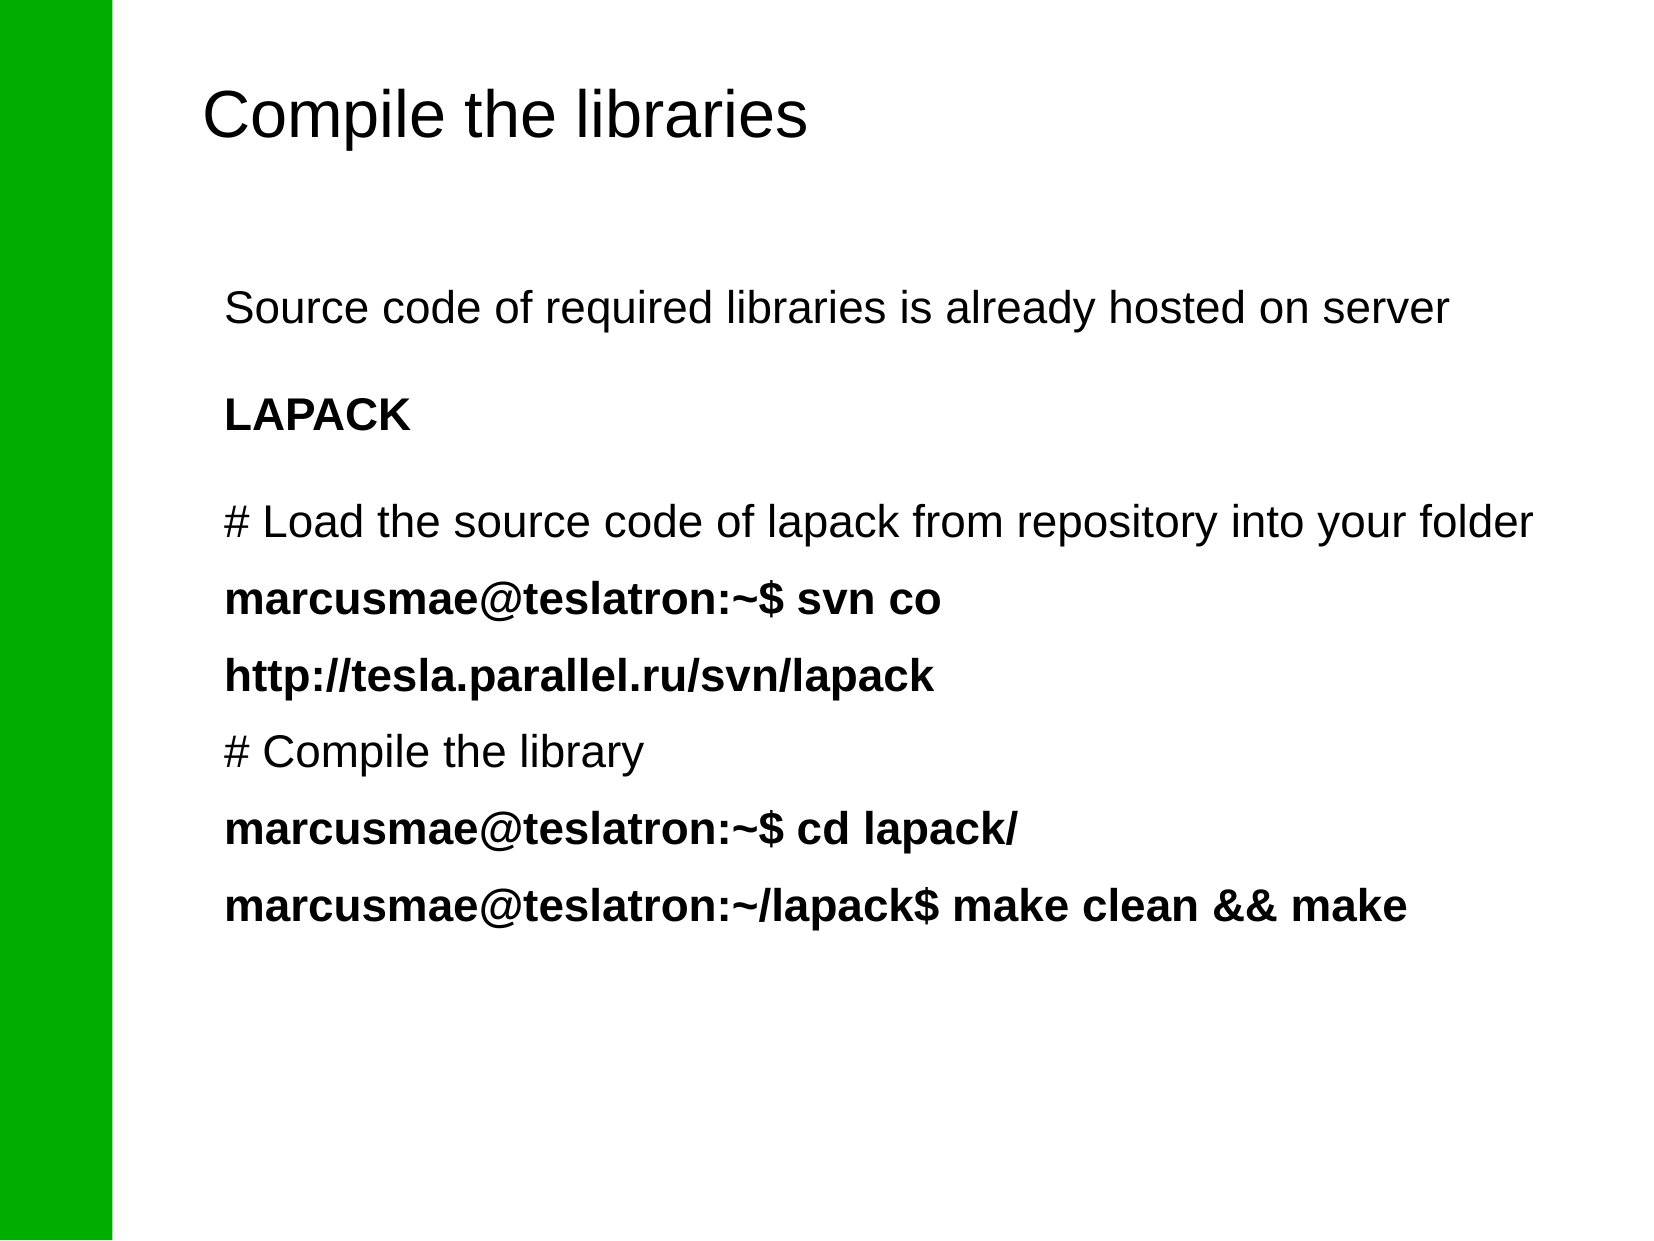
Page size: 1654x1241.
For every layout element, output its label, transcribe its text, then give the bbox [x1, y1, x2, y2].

text_box Source code of required libraries is already hosted on server LAPACK # Load the source code of lapack from repository into your folder marcusmae@teslatron:~$ svn co http://tesla.parallel.ru/svn/lapack # Compile the library marcusmae@teslatron:~$ cd lapack/ marcusmae@teslatron:~/lapack$ make clean && make [209, 248, 1578, 914]
text_box [0, 0, 113, 1241]
text_box Compile the libraries [187, 70, 827, 160]
